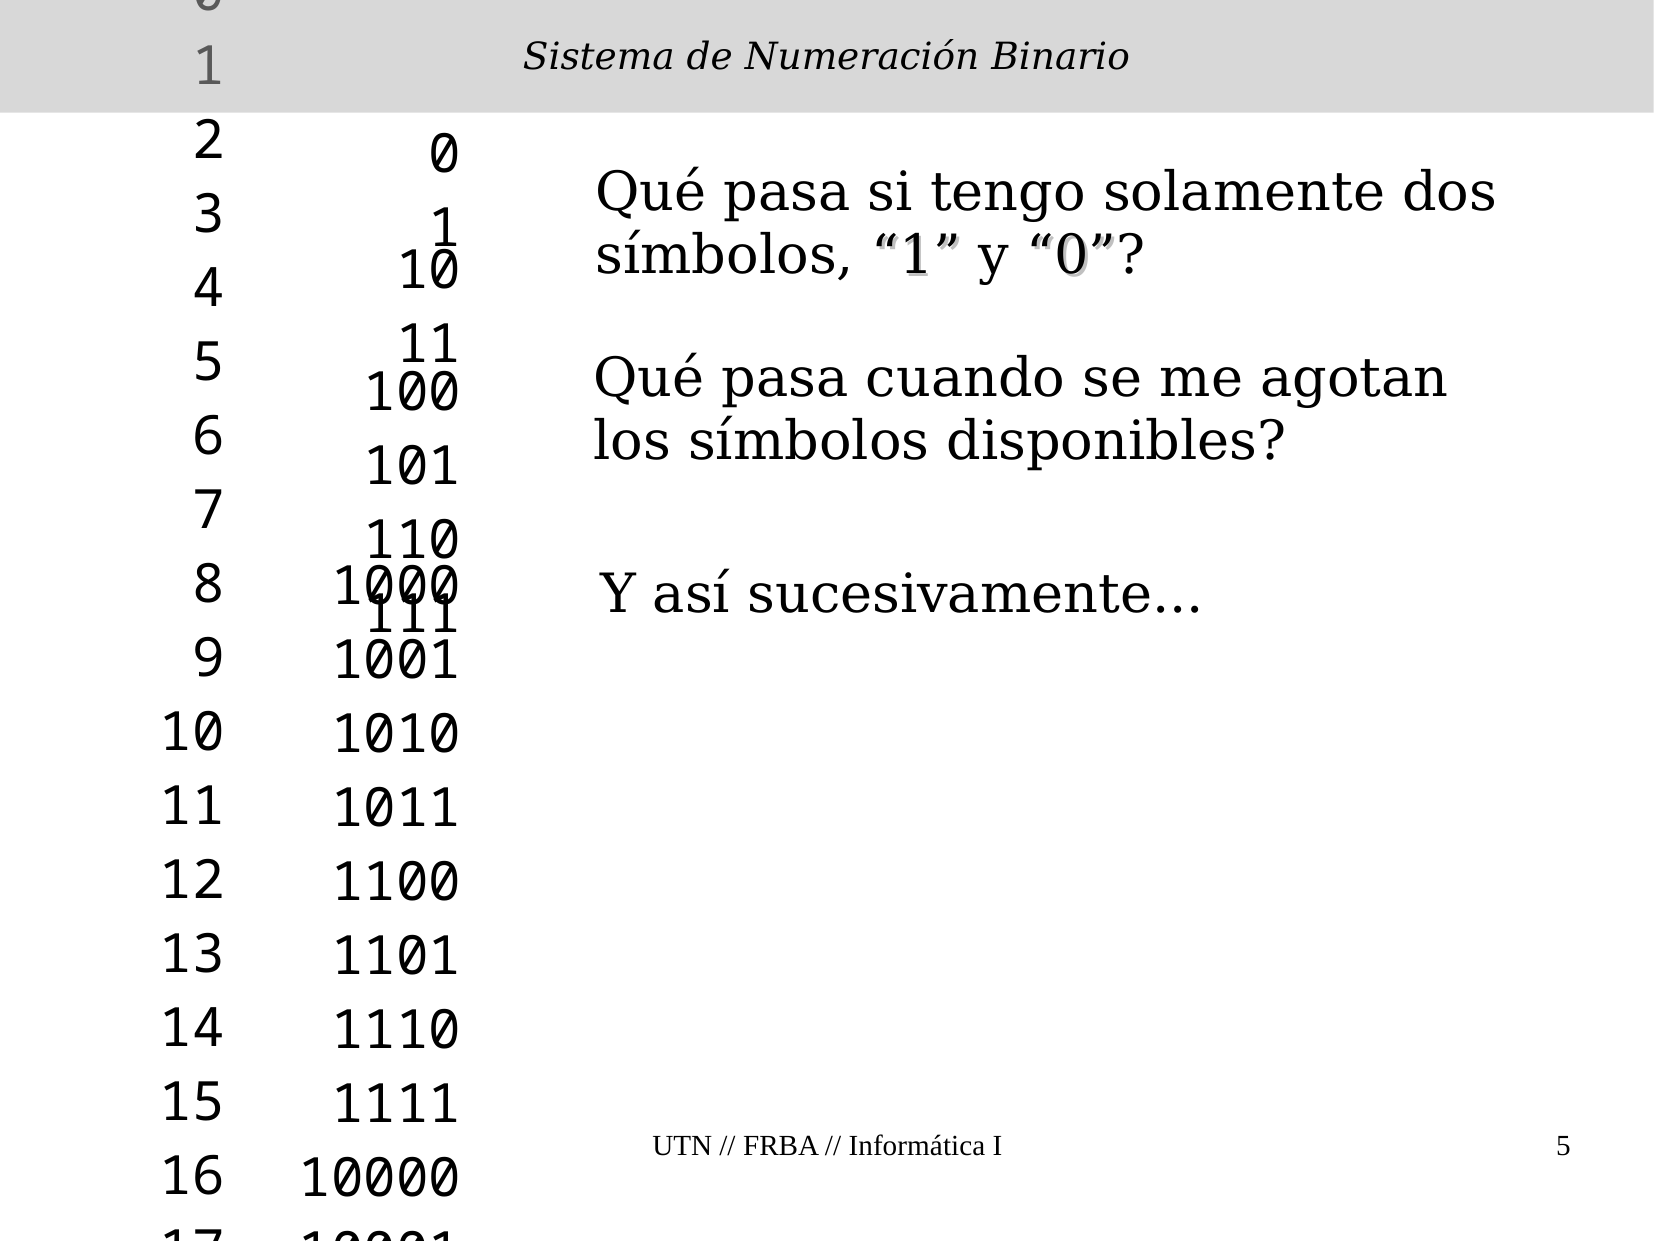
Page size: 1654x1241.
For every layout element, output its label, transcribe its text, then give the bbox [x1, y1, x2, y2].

text_box Y así sucesivamente... [585, 554, 1549, 633]
text_box Qué pasa si tengo solamente dos símbolos, “1” y “0”? [580, 152, 1544, 294]
text_box Qué pasa cuando se me agotan los símbolos disponibles? [578, 339, 1542, 480]
title 0 1 2 3 4 5 6 7 8 9 10 11 12 13 14 15 16 17 [37, 132, 226, 1105]
title 1000 1001 1010 1011 1100 1101 1110 1111 10000 10001 [273, 134, 462, 1107]
text_box Sistema de Numeración Binario [0, 0, 1654, 113]
